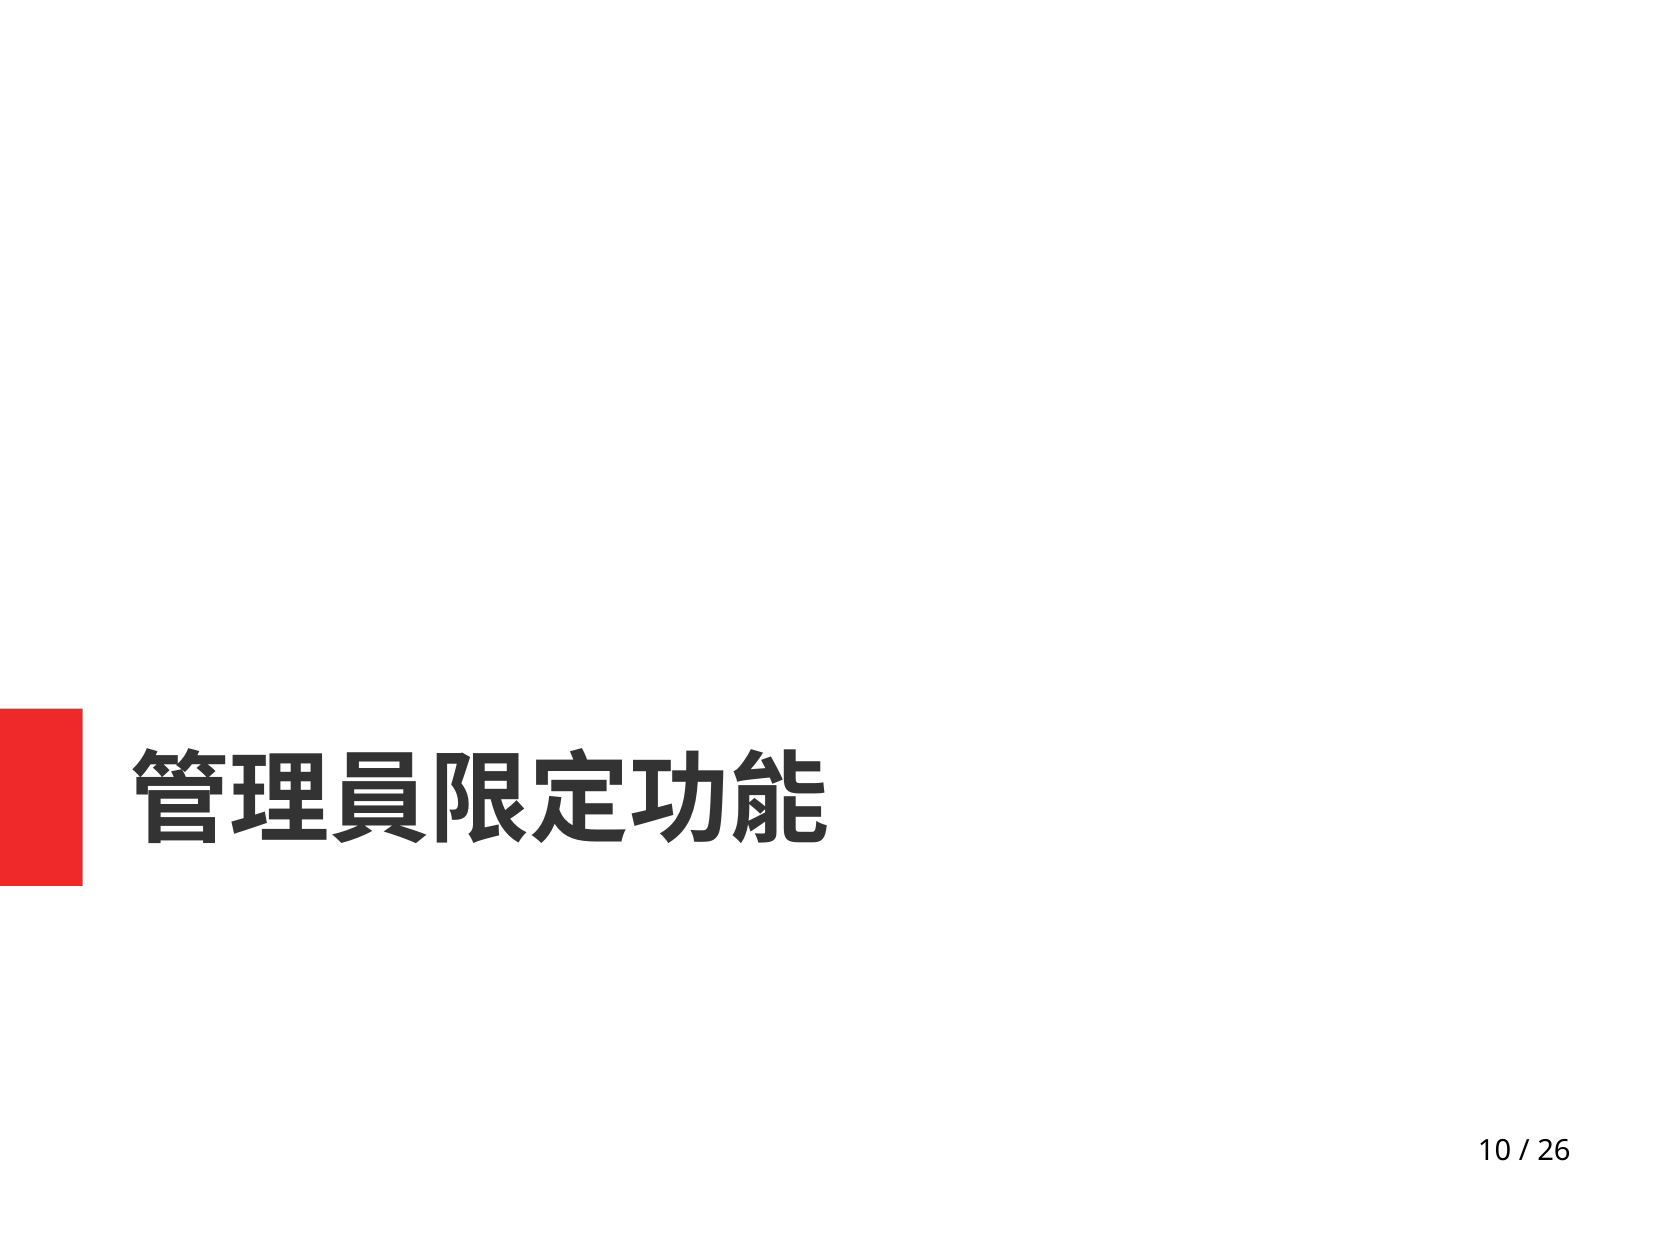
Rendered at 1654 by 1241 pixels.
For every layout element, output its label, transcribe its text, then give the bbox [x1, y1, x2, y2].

title 管理員限定功能 [129, 673, 1536, 910]
